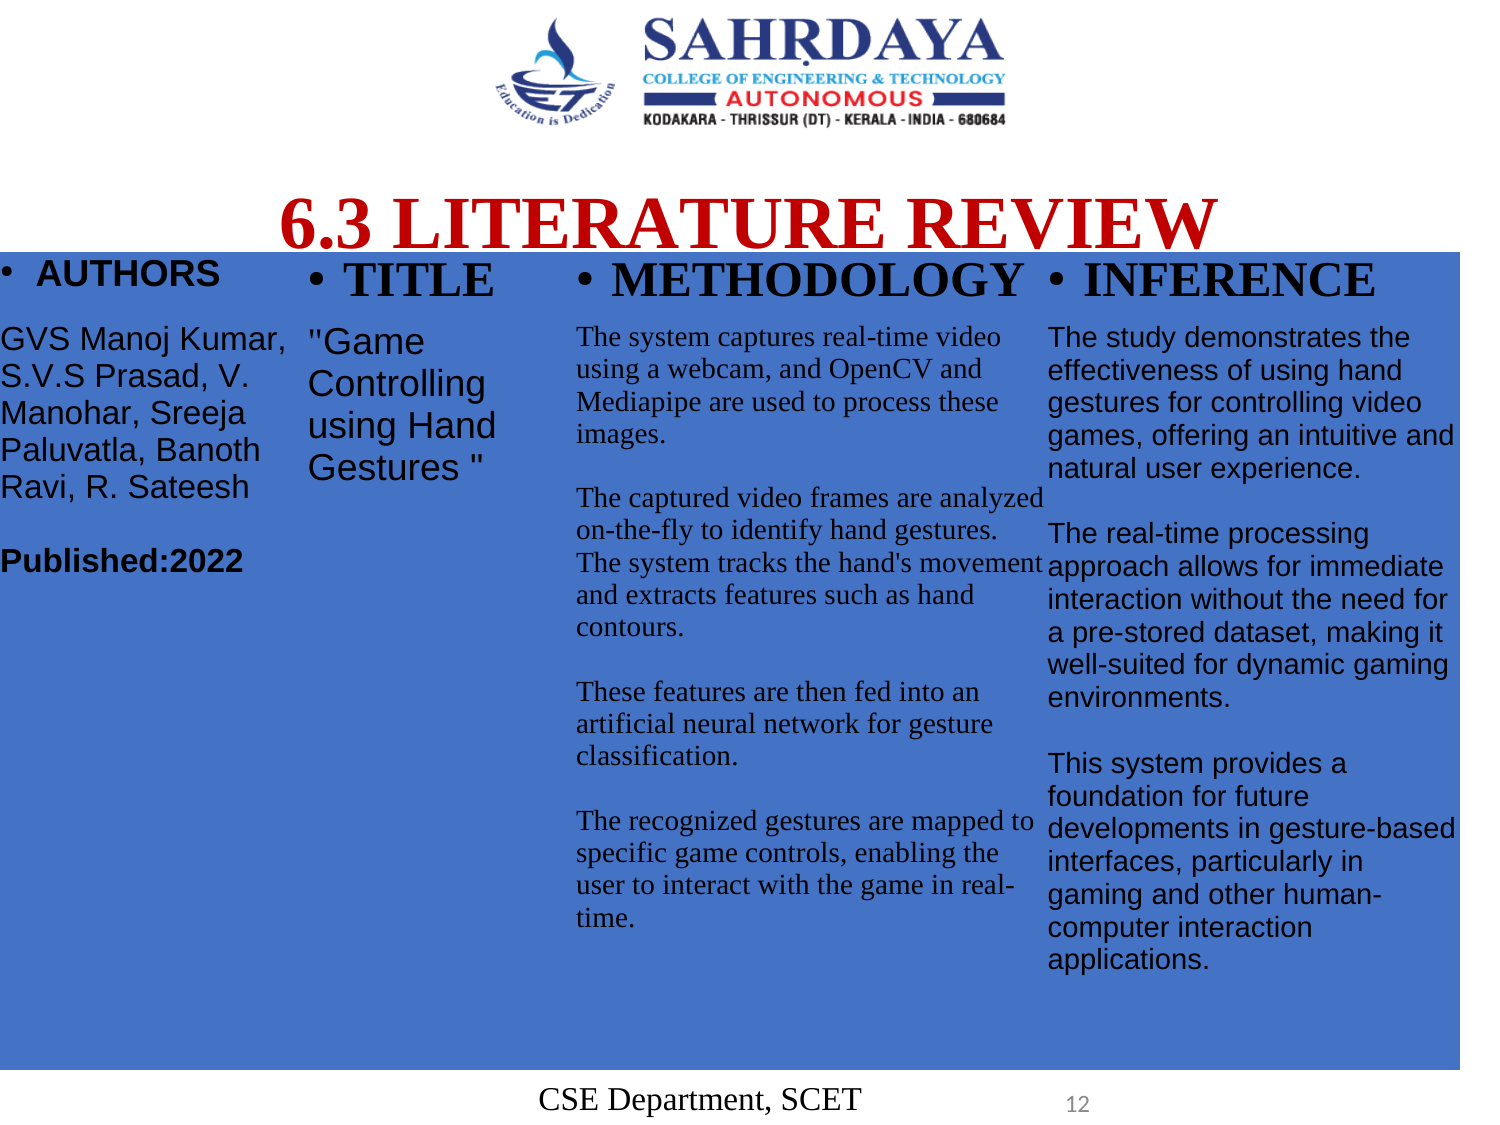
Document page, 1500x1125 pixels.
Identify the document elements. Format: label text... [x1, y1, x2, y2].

table_cell "Game Controlling using Hand Gestures " [308, 321, 576, 1070]
table_cell GVS Manoj Kumar, S.V.S Prasad, V. Manohar, Sreeja Paluvatla, Banoth Ravi, R. Sateesh Published:2022 [0, 321, 308, 1070]
table_header AUTHORS [0, 252, 308, 321]
text_box 12 [1049, 1079, 1500, 1125]
table_header INFERENCE [1048, 252, 1460, 321]
table_cell The system captures real-time video using a webcam, and OpenCV and Mediapipe are used to process these images. The captured video frames are analyzed on-the-fly to identify hand gestures. The system tracks the hand's movement and extracts features such as hand contours. These features are then fed into an artificial neural network for gesture classification. The recognized gestures are mapped to specific game controls, enabling the user to interact with the game in real-time. [576, 321, 1048, 1070]
text_box CSE Department, SCET​ [523, 1069, 974, 1125]
table_header TITLE [308, 252, 576, 321]
table_header METHODOLOGY [576, 252, 1048, 321]
title 6.3 LITERATURE REVIEW [69, 166, 1431, 238]
table_cell The study demonstrates the effectiveness of using hand gestures for controlling video games, offering an intuitive and natural user experience. The real-time processing approach allows for immediate interaction without the need for a pre-stored dataset, making it well-suited for dynamic gaming environments. This system provides a foundation for future developments in gesture-based interfaces, particularly in gaming and other human-computer interaction applications. [1048, 321, 1460, 1070]
picture [460, 0, 1038, 148]
